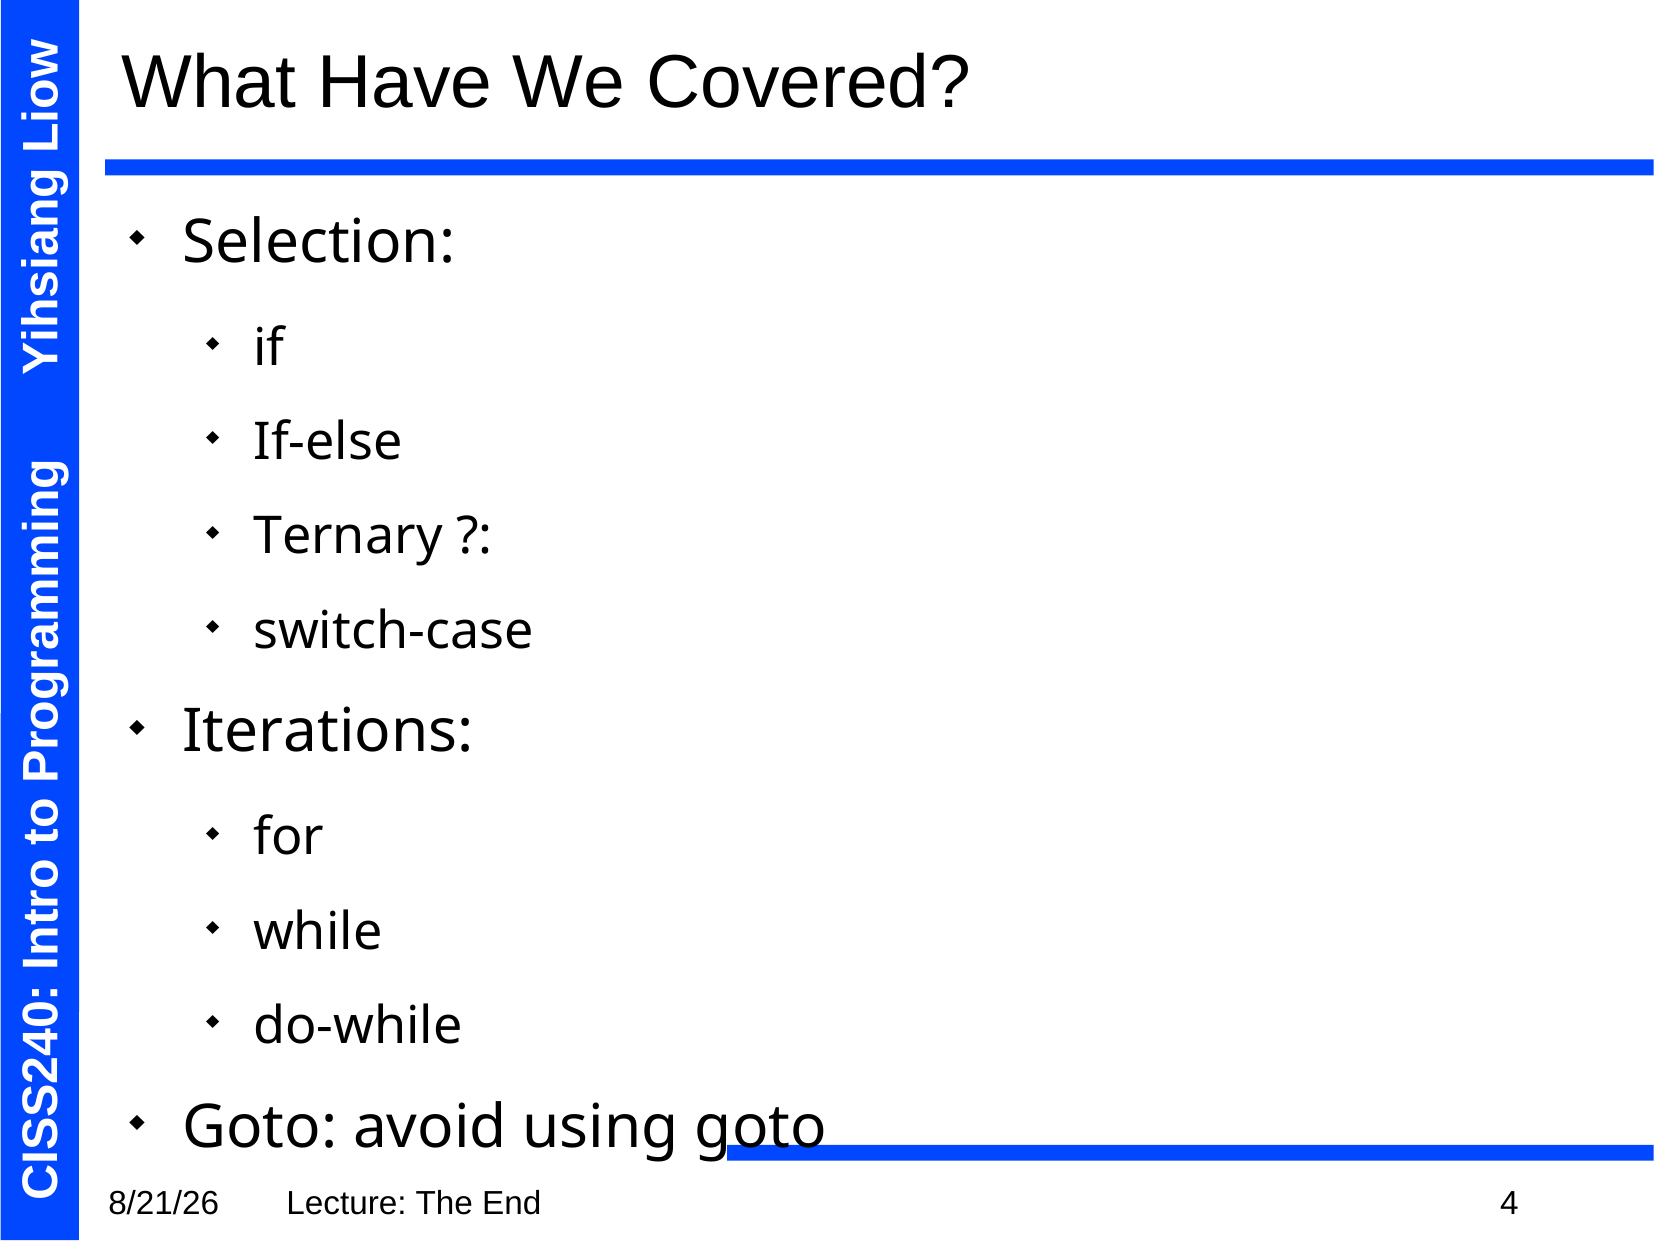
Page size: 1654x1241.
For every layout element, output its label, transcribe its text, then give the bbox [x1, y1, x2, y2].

list Selection: if If-else Ternary ?: switch-case Iterations: for while do-while Goto: avoid using goto [111, 197, 1598, 1117]
title What Have We Covered? [121, 25, 1654, 138]
